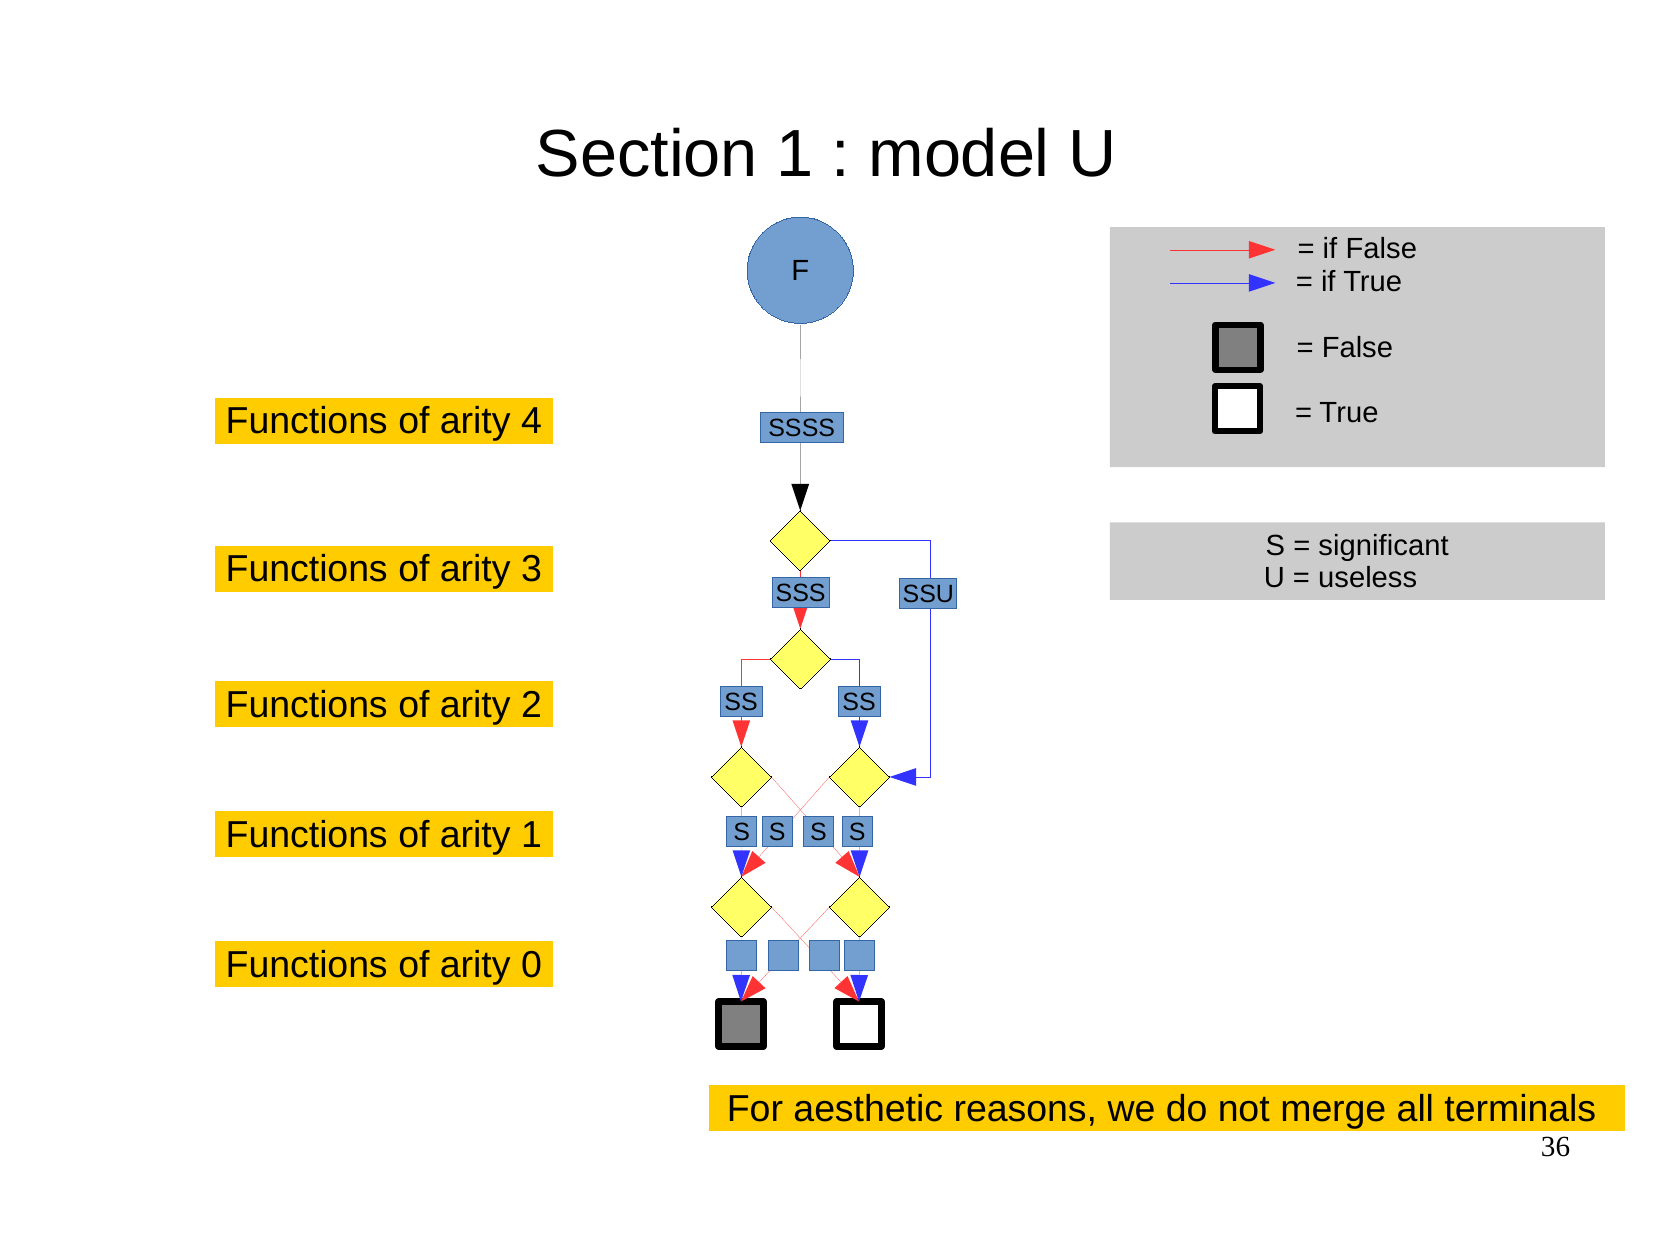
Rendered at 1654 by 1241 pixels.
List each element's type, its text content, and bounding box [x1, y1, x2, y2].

text_box S [762, 816, 793, 847]
text_box Functions of arity 4 [215, 398, 553, 444]
text_box [770, 510, 831, 571]
text_box S = significant U = useless [1109, 522, 1605, 600]
text_box = if False = if True = False = True [1109, 227, 1605, 468]
text_box S [726, 816, 757, 847]
text_box Functions of arity 3 [215, 546, 553, 592]
text_box SSSS [760, 412, 844, 443]
text_box [809, 940, 840, 971]
text_box SSS [772, 577, 830, 608]
text_box [1215, 386, 1261, 432]
title Section 1 : model U [82, 49, 1571, 257]
text_box SS [720, 686, 763, 717]
text_box [829, 746, 890, 807]
text_box [836, 1001, 882, 1047]
text_box For aesthetic reasons, we do not merge all terminals [709, 1085, 1625, 1131]
text_box [726, 940, 757, 971]
text_box [770, 628, 831, 689]
text_box [768, 940, 799, 971]
text_box SSU [899, 578, 957, 609]
text_box F [747, 257, 854, 324]
text_box [844, 940, 875, 971]
text_box [711, 746, 772, 807]
text_box [718, 1001, 764, 1047]
text_box [1215, 324, 1261, 370]
text_box Functions of arity 1 [215, 811, 553, 857]
text_box S [842, 816, 873, 847]
text_box Functions of arity 0 [215, 941, 553, 987]
text_box Functions of arity 2 [215, 681, 553, 727]
text_box SS [838, 686, 881, 717]
text_box [711, 876, 772, 937]
text_box S [803, 816, 834, 847]
text_box [829, 876, 890, 937]
